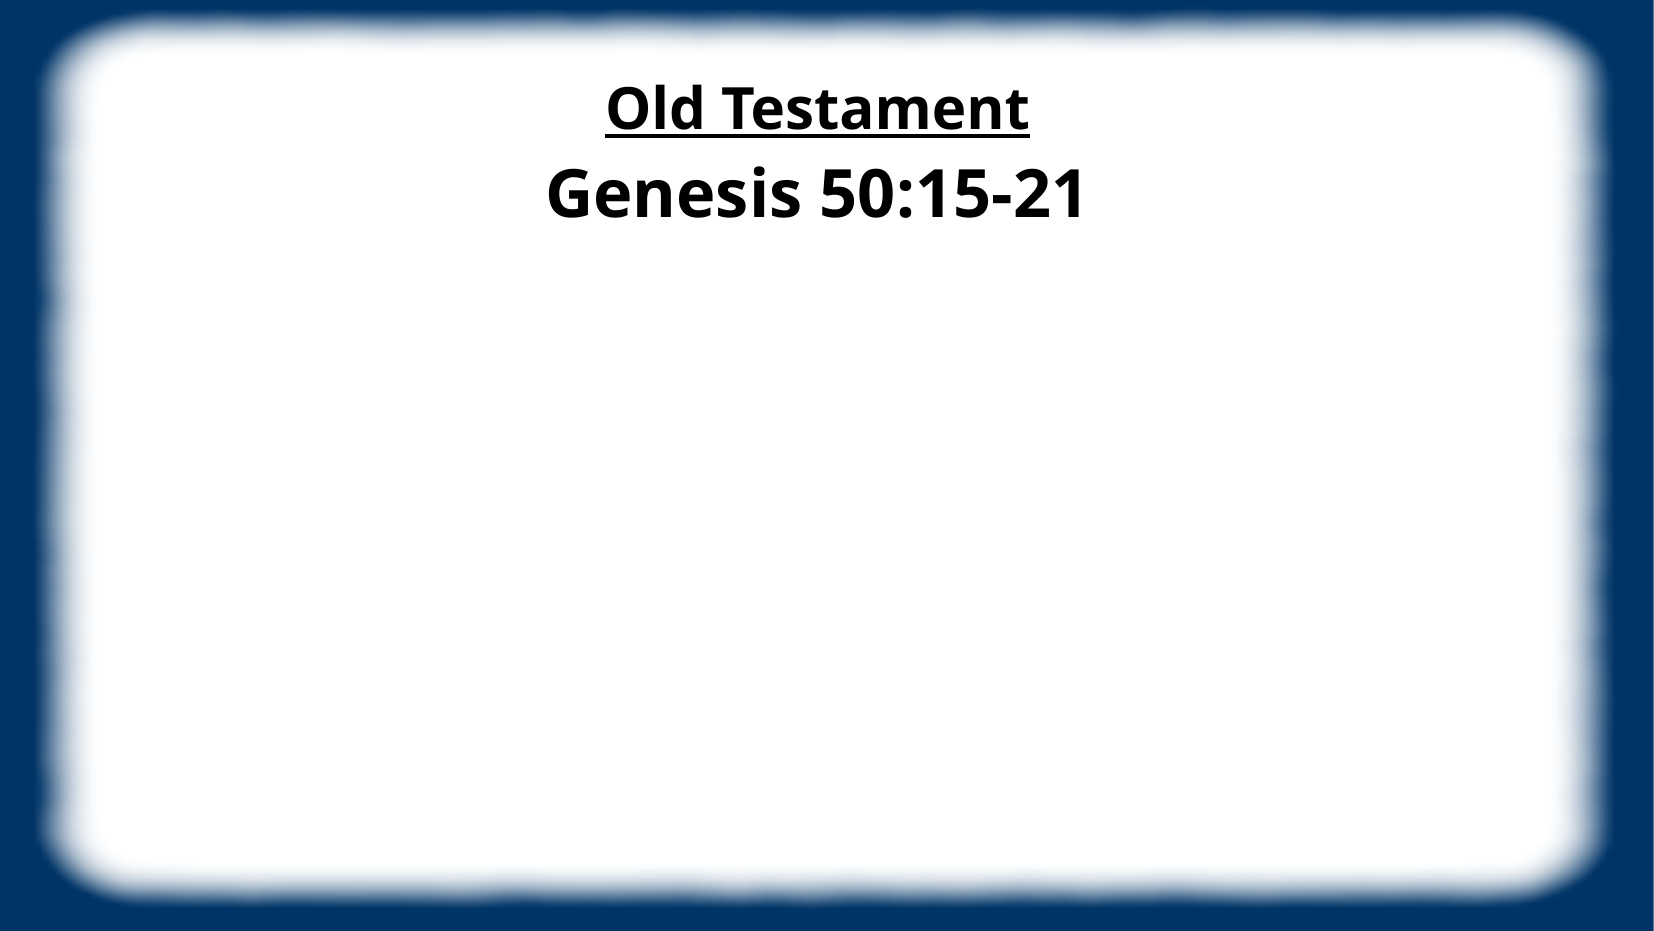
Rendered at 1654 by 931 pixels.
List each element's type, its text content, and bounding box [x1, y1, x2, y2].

text_box Old Testament Genesis 50:15-21 [90, 60, 1546, 241]
picture [0, 0, 1654, 931]
